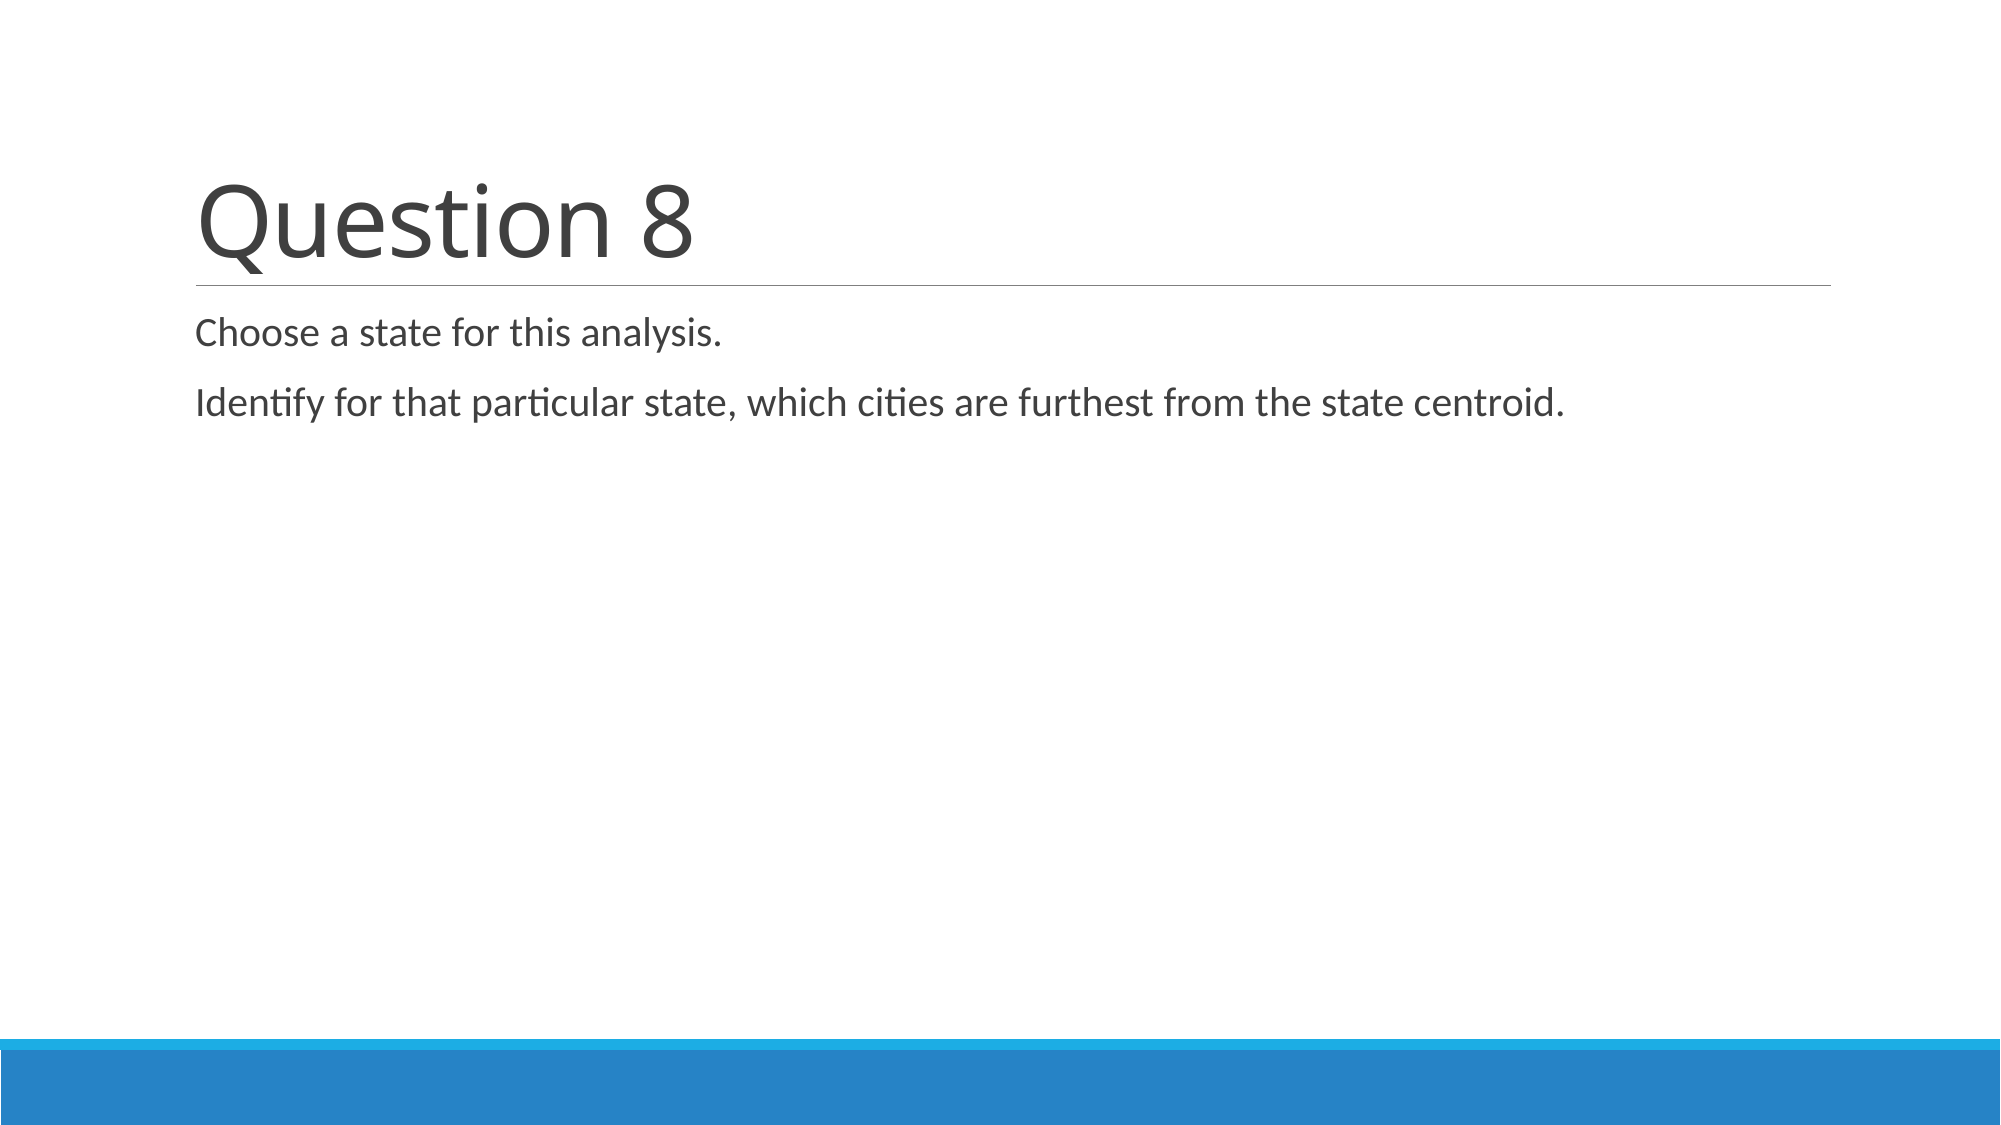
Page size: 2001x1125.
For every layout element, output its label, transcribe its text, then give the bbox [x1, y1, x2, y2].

title Question 8 [180, 47, 1831, 286]
list Choose a state for this analysis. Identify for that particular state, which cities are furthest from the state centroid. [180, 302, 1831, 963]
